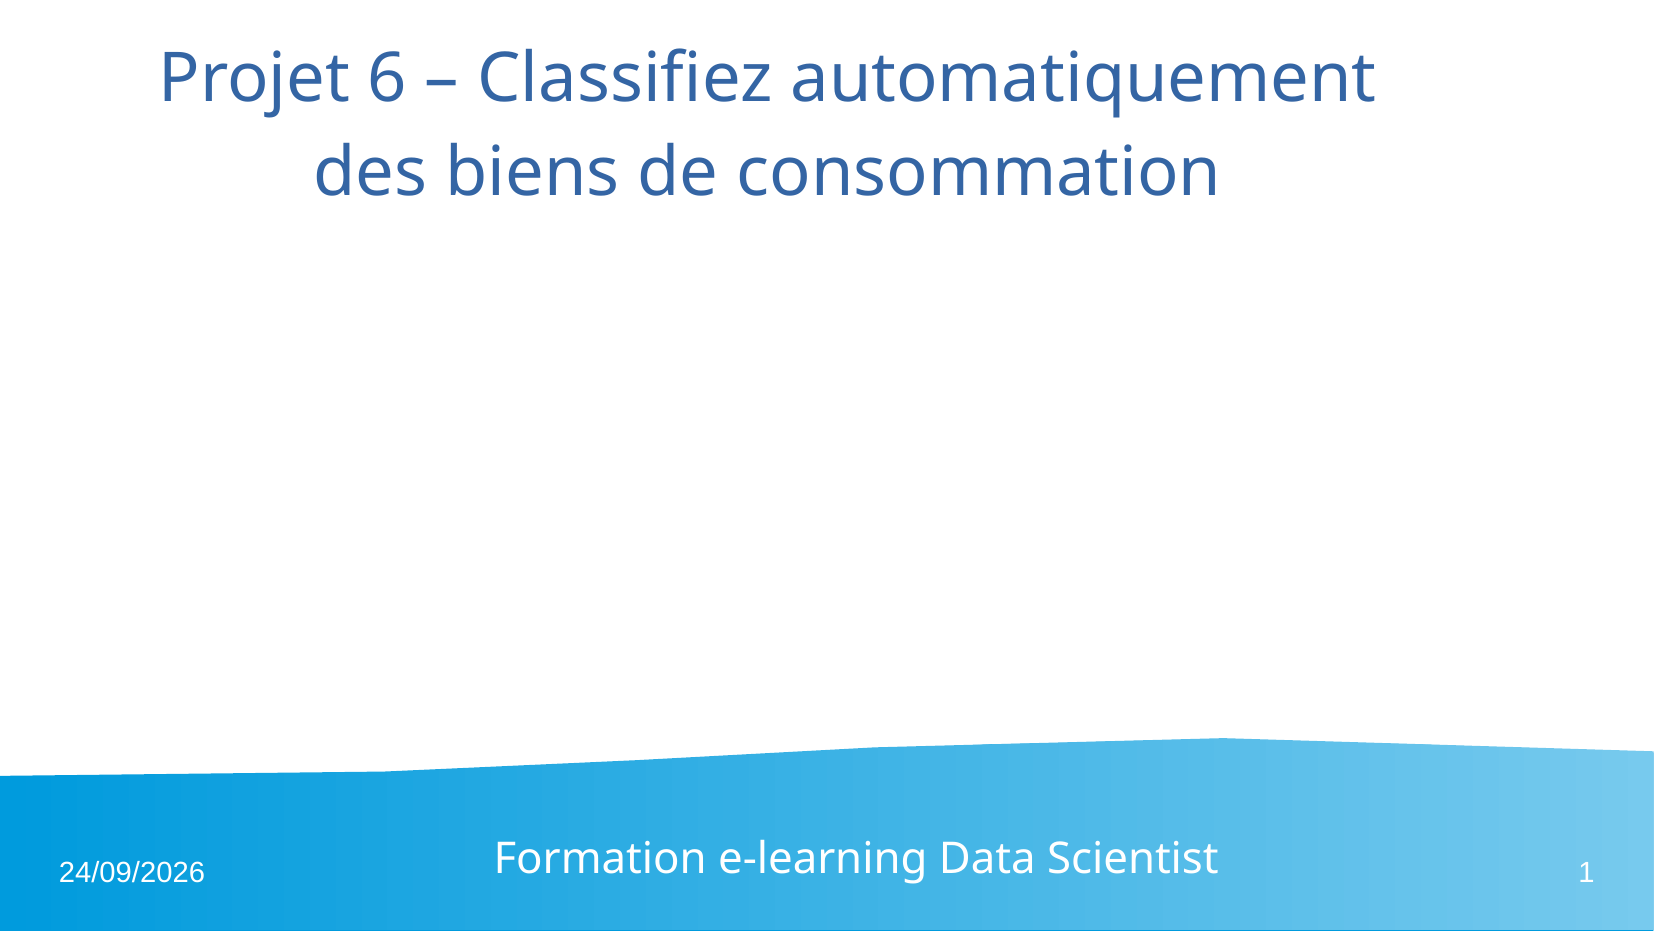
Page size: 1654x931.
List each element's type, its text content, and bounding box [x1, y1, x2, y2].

title Projet 6 – Classifiez automatiquement des biens de consommation [29, 29, 1506, 215]
title Formation e-learning Data Scientist [118, 767, 1595, 931]
